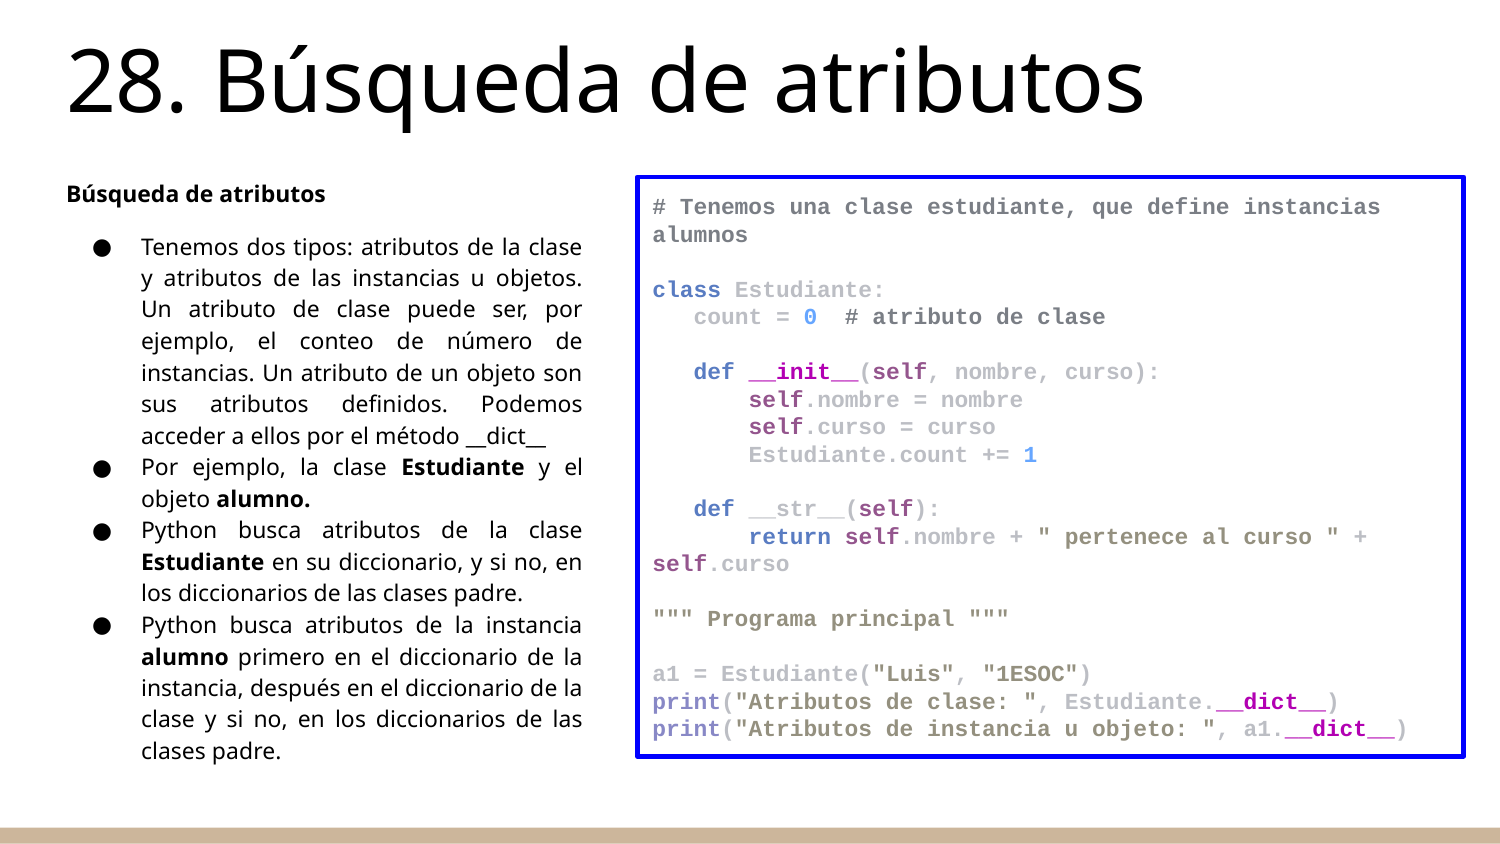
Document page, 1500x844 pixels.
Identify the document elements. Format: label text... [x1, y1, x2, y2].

text_box Búsqueda de atributos Tenemos dos tipos: atributos de la clase y atributos de las instancias u objetos. Un atributo de clase puede ser, por ejemplo, el conteo de número de instancias. Un atributo de un objeto son sus atributos definidos. Podemos acceder a ellos por el método __dict__ Por ejemplo, la clase Estudiante y el objeto alumno. Python busca atributos de la clase Estudiante en su diccionario, y si no, en los diccionarios de las clases padre. Python busca atributos de la instancia alumno primero en el diccionario de la instancia, después en el diccionario de la clase y si no, en los diccionarios de las clases padre. [51, 154, 599, 786]
text_box # Tenemos una clase estudiante, que define instancias alumnos class Estudiante: count = 0 # atributo de clase def __init__(self, nombre, curso): self.nombre = nombre self.curso = curso Estudiante.count += 1 def __str__(self): return self.nombre + " pertenece al curso " + self.curso """ Programa principal """ a1 = Estudiante("Luis", "1ESOC") print("Atributos de clase: ", Estudiante.__dict__) print("Atributos de instancia u objeto: ", a1.__dict__) [637, 176, 1464, 757]
title 28. Búsqueda de atributos [51, 51, 1449, 146]
